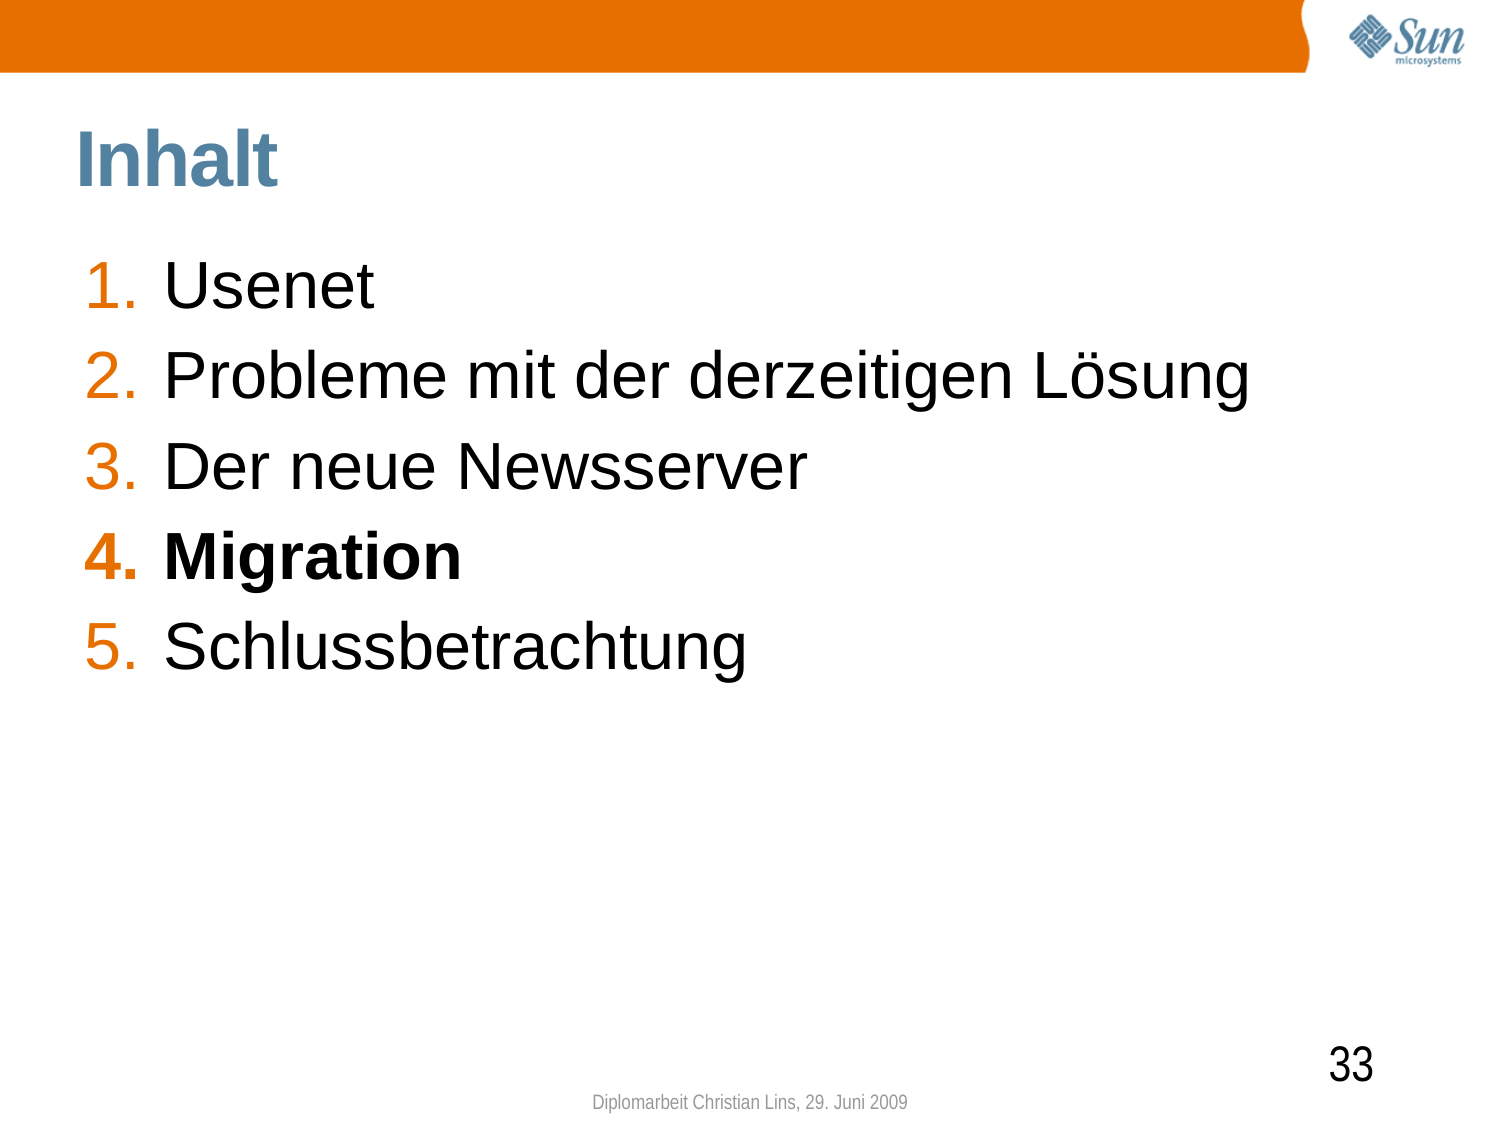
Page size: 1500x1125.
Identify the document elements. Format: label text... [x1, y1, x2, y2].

picture [0, 0, 1500, 75]
title Inhalt [75, 122, 1438, 228]
list Usenet Probleme mit der derzeitigen Lösung Der neue Newsserver Migration Schlussbetrachtung [64, 257, 1447, 952]
